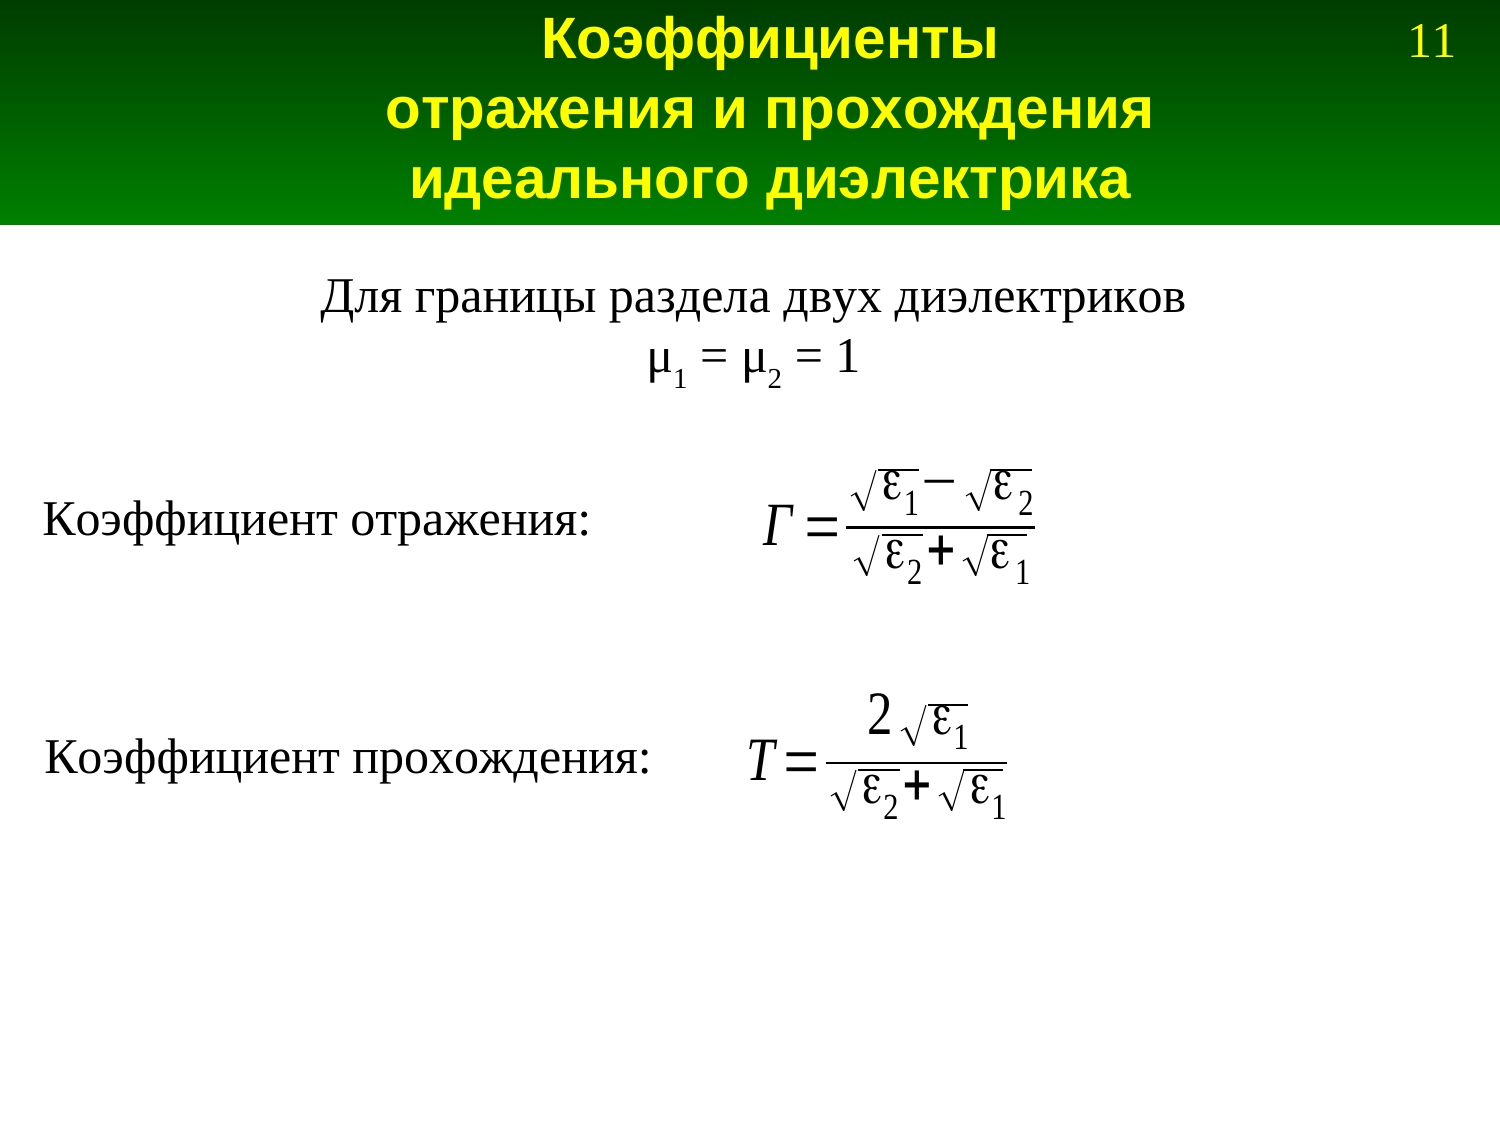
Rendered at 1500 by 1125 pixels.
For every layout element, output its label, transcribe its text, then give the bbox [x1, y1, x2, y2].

text_box Для границы раздела двух диэлектриков μ1 = μ2 = 1 [305, 254, 1202, 403]
chart [733, 680, 1023, 826]
title Коэффициенты отражения и прохождения идеального диэлектрика [100, 0, 1441, 219]
text_box Коэффициент отражения: [27, 478, 607, 554]
text_box Коэффициент прохождения: [29, 715, 667, 791]
chart [747, 464, 1051, 591]
